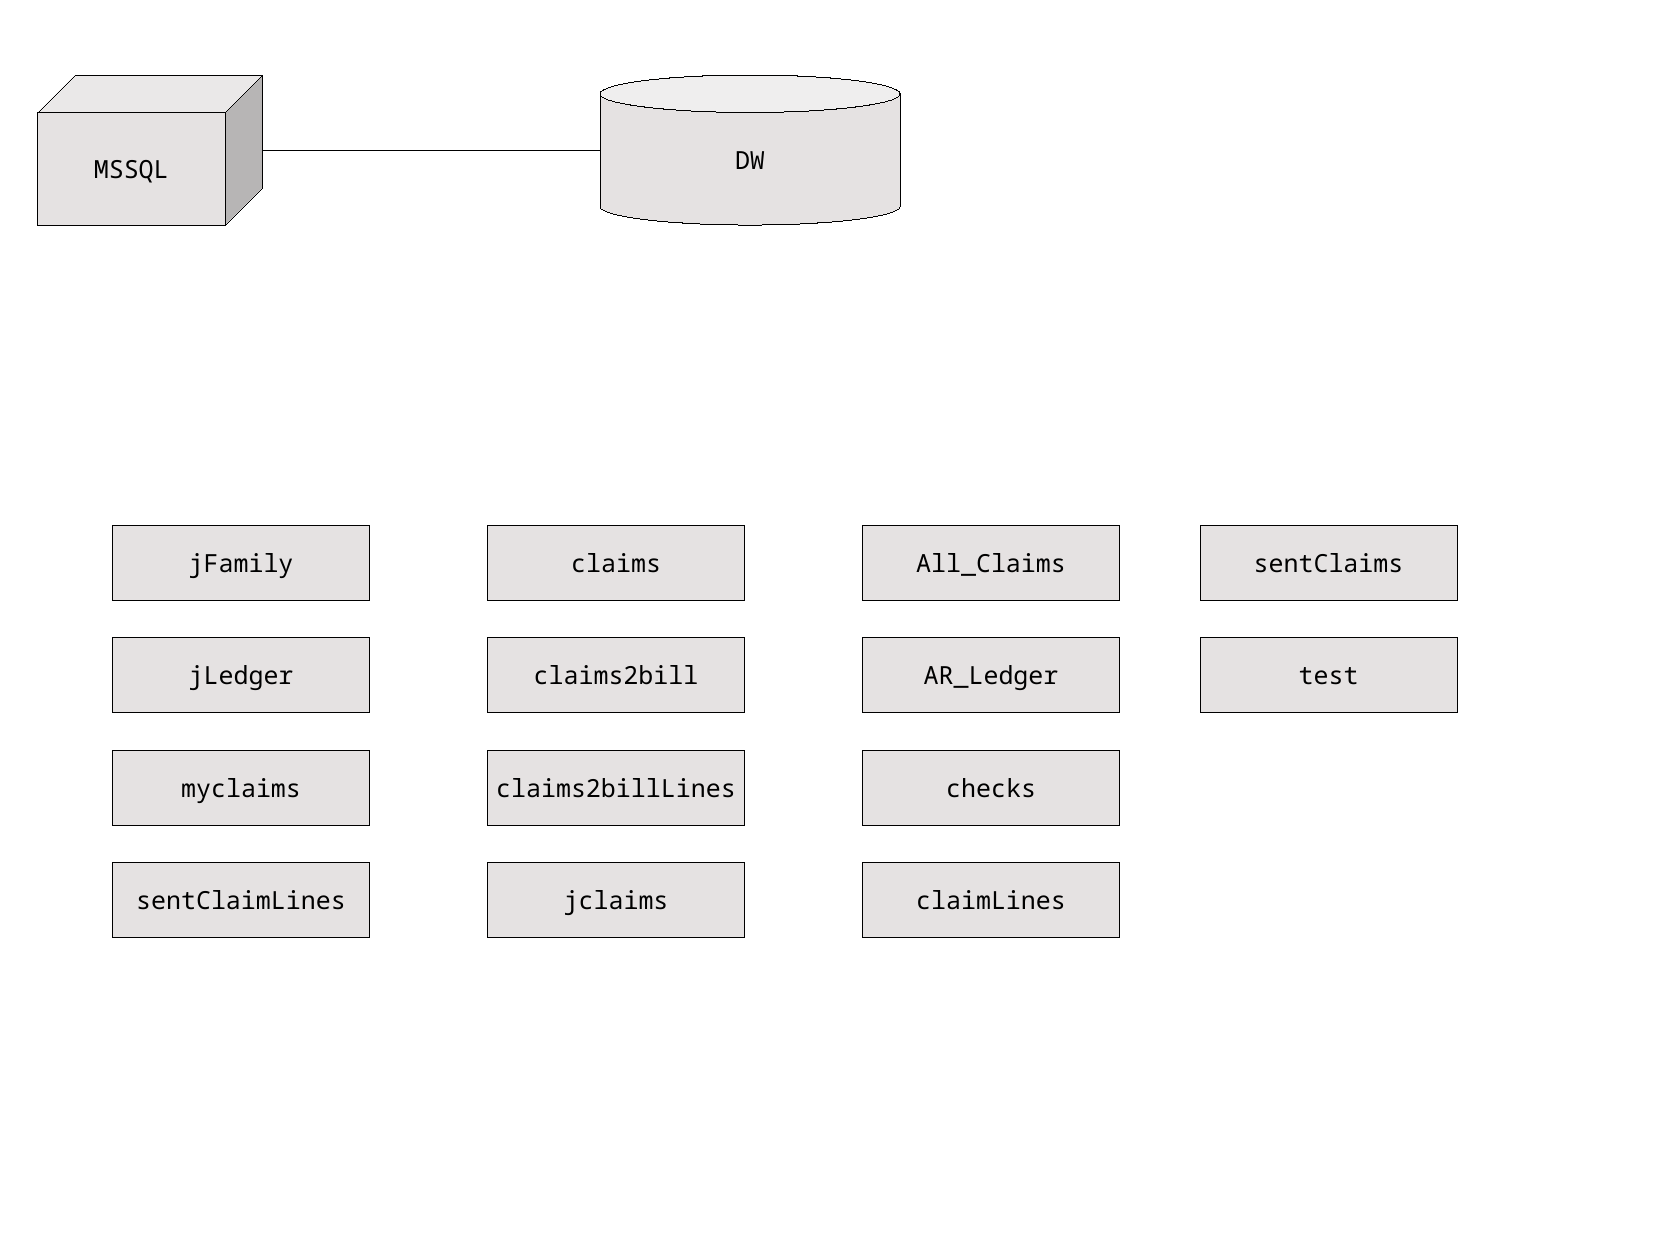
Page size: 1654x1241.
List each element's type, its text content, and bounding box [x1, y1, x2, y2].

text_box All_Claims [862, 525, 1120, 601]
text_box sentClaimLines [112, 862, 370, 938]
text_box jclaims [487, 862, 745, 938]
text_box sentClaims [1200, 525, 1458, 601]
text_box claims2bill [487, 637, 745, 713]
text_box checks [862, 750, 1120, 826]
text_box claims2billLines [487, 750, 745, 826]
text_box DW [600, 94, 901, 226]
text_box jFamily [112, 525, 370, 601]
text_box claimLines [862, 862, 1120, 938]
text_box claims [487, 525, 745, 601]
text_box myclaims [112, 750, 370, 826]
text_box jLedger [112, 637, 370, 713]
text_box MSSQL [37, 113, 225, 226]
text_box test [1200, 637, 1458, 713]
text_box AR_Ledger [862, 637, 1120, 713]
